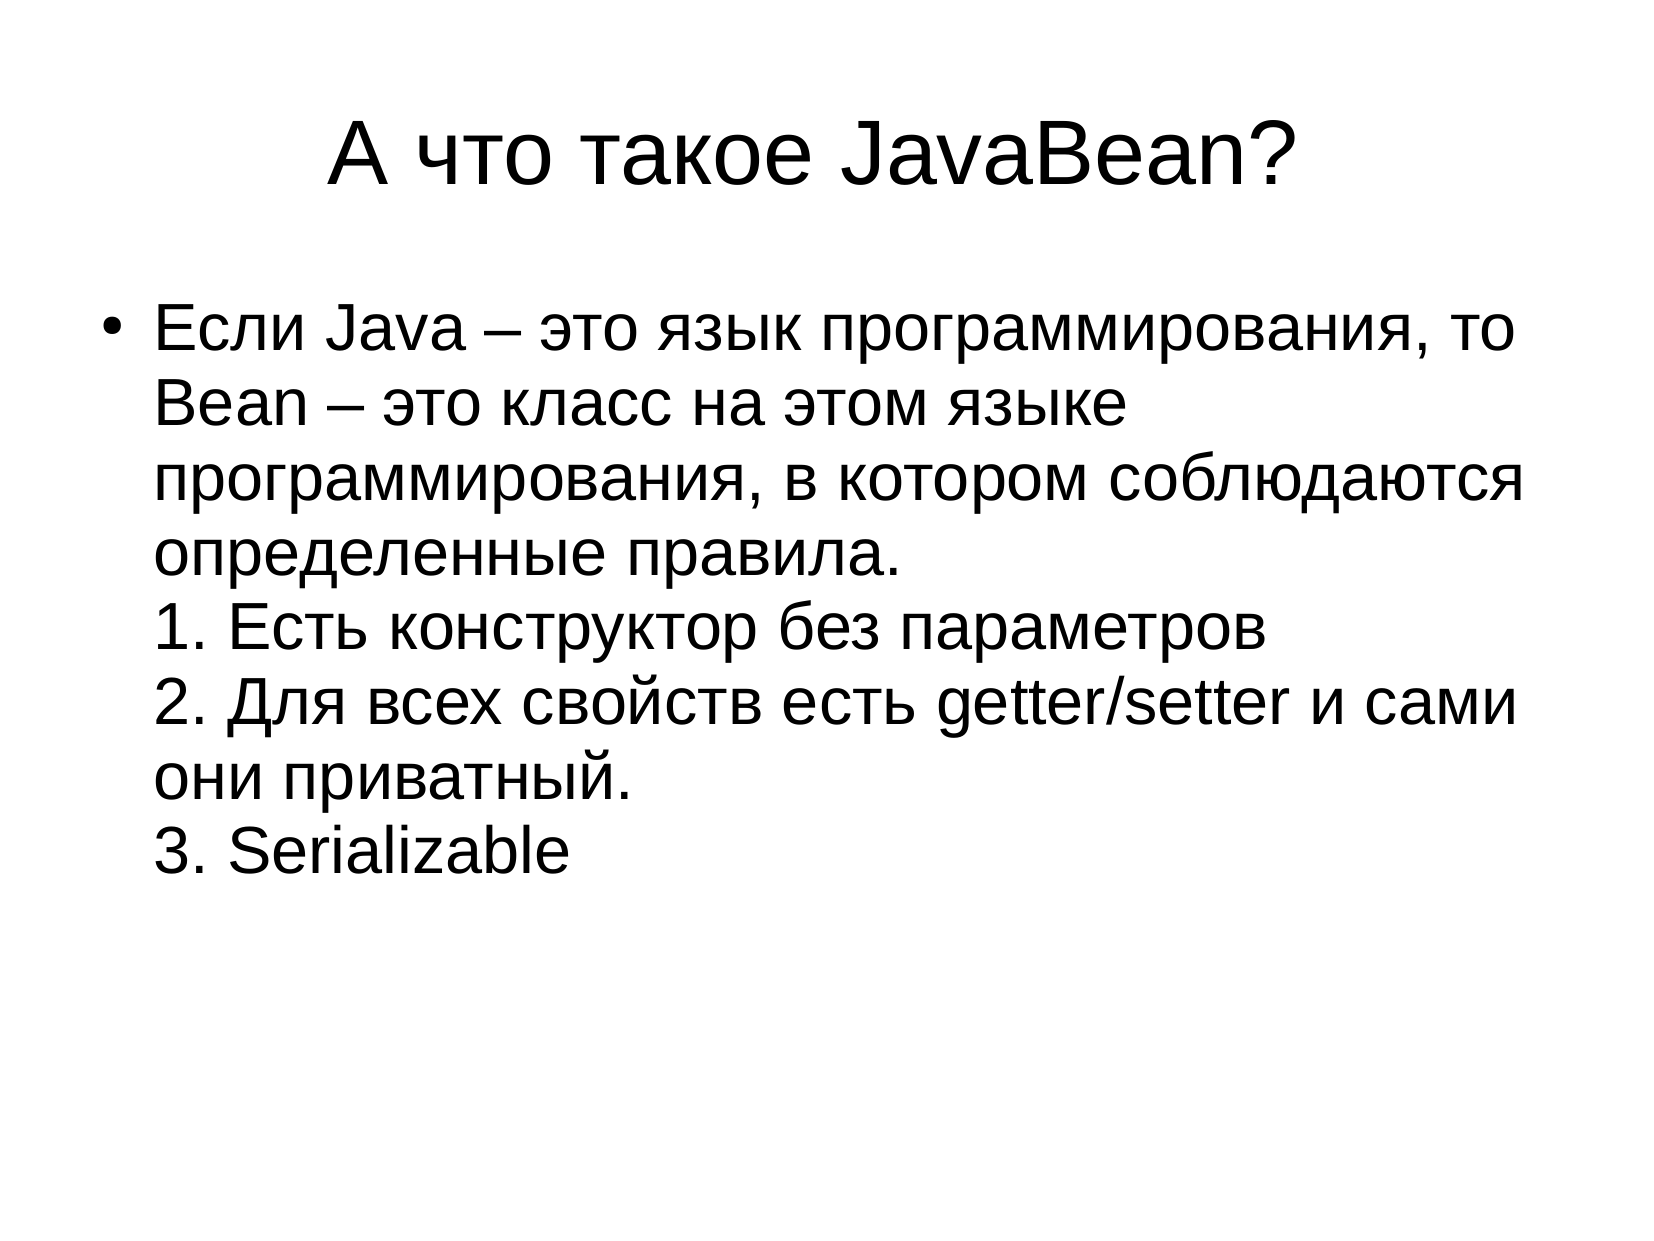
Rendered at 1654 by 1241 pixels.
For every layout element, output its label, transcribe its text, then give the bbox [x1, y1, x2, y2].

list Если Java – это язык программирования, то Bean – это класс на этом языке программирования, в котором соблюдаются определенные правила. 1. Есть конструктор без параметров 2. Для всех свойств есть getter/setter и сами они приватный. 3. Serializable [82, 290, 1571, 1038]
title А что такое JavaBean? [82, 49, 1571, 257]
